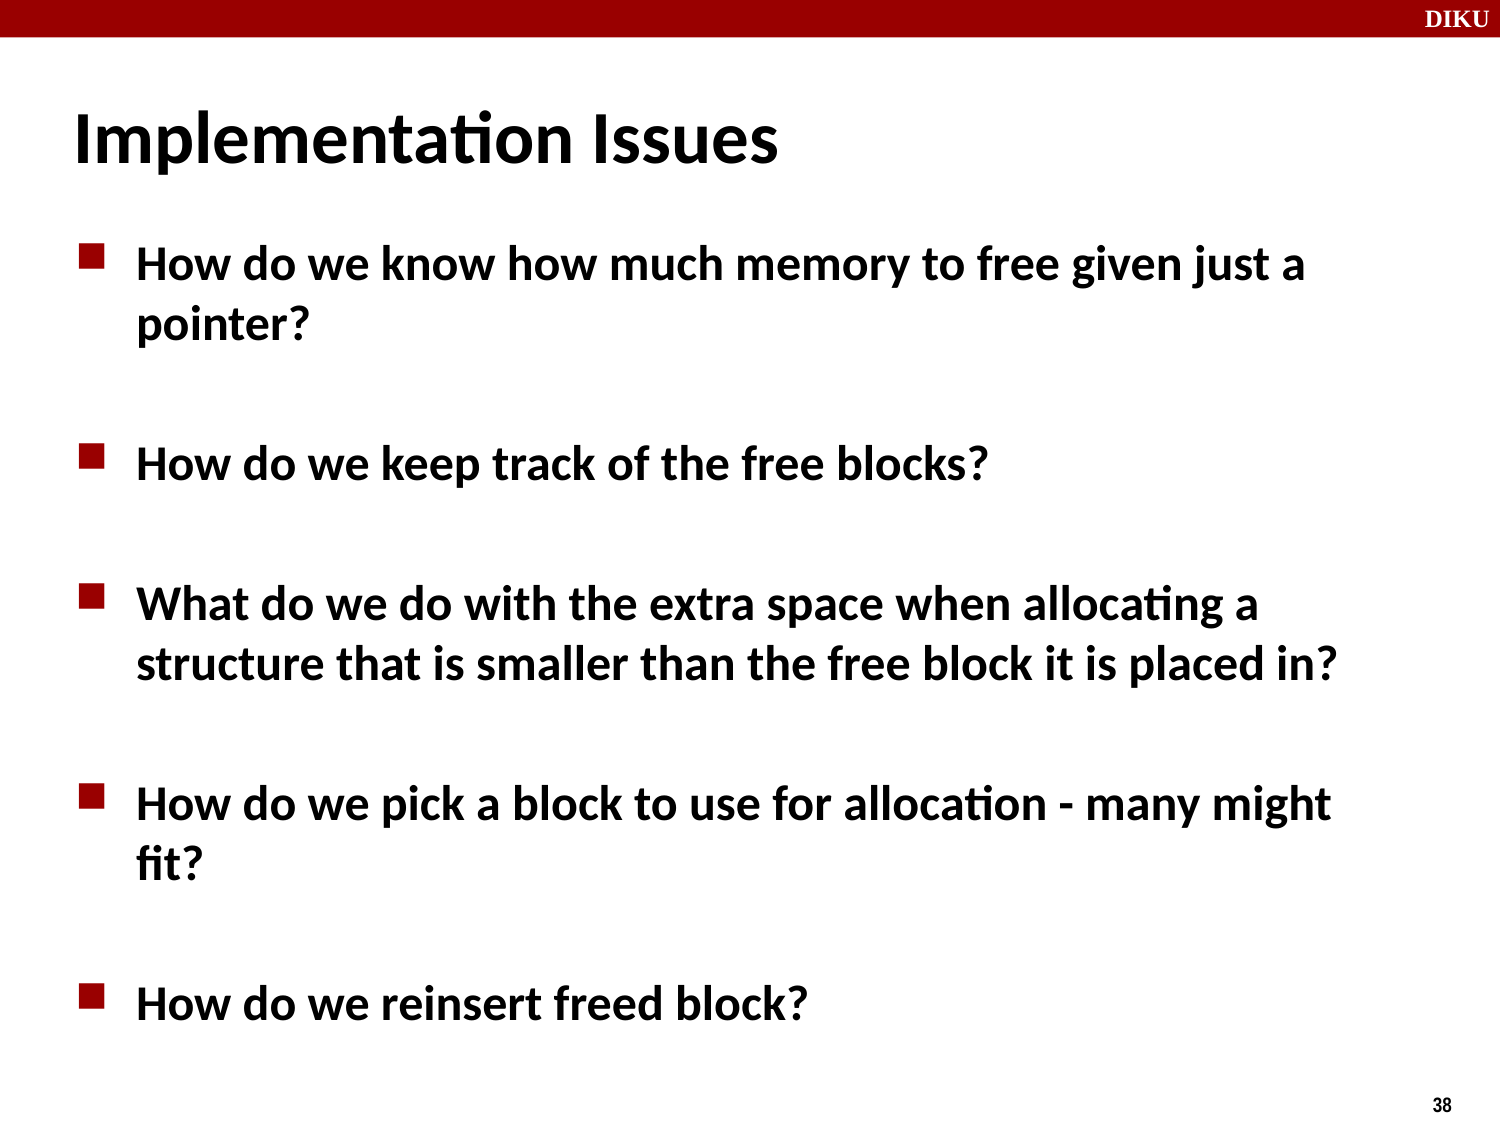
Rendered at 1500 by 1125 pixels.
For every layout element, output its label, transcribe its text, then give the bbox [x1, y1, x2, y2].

text_box Implementation Issues [58, 71, 1304, 197]
text_box How do we know how much memory to free given just a pointer? How do we keep track of the free blocks? What do we do with the extra space when allocating a structure that is smaller than the free block it is placed in? How do we pick a block to use for allocation - many might fit? How do we reinsert freed block? [65, 223, 1361, 1039]
